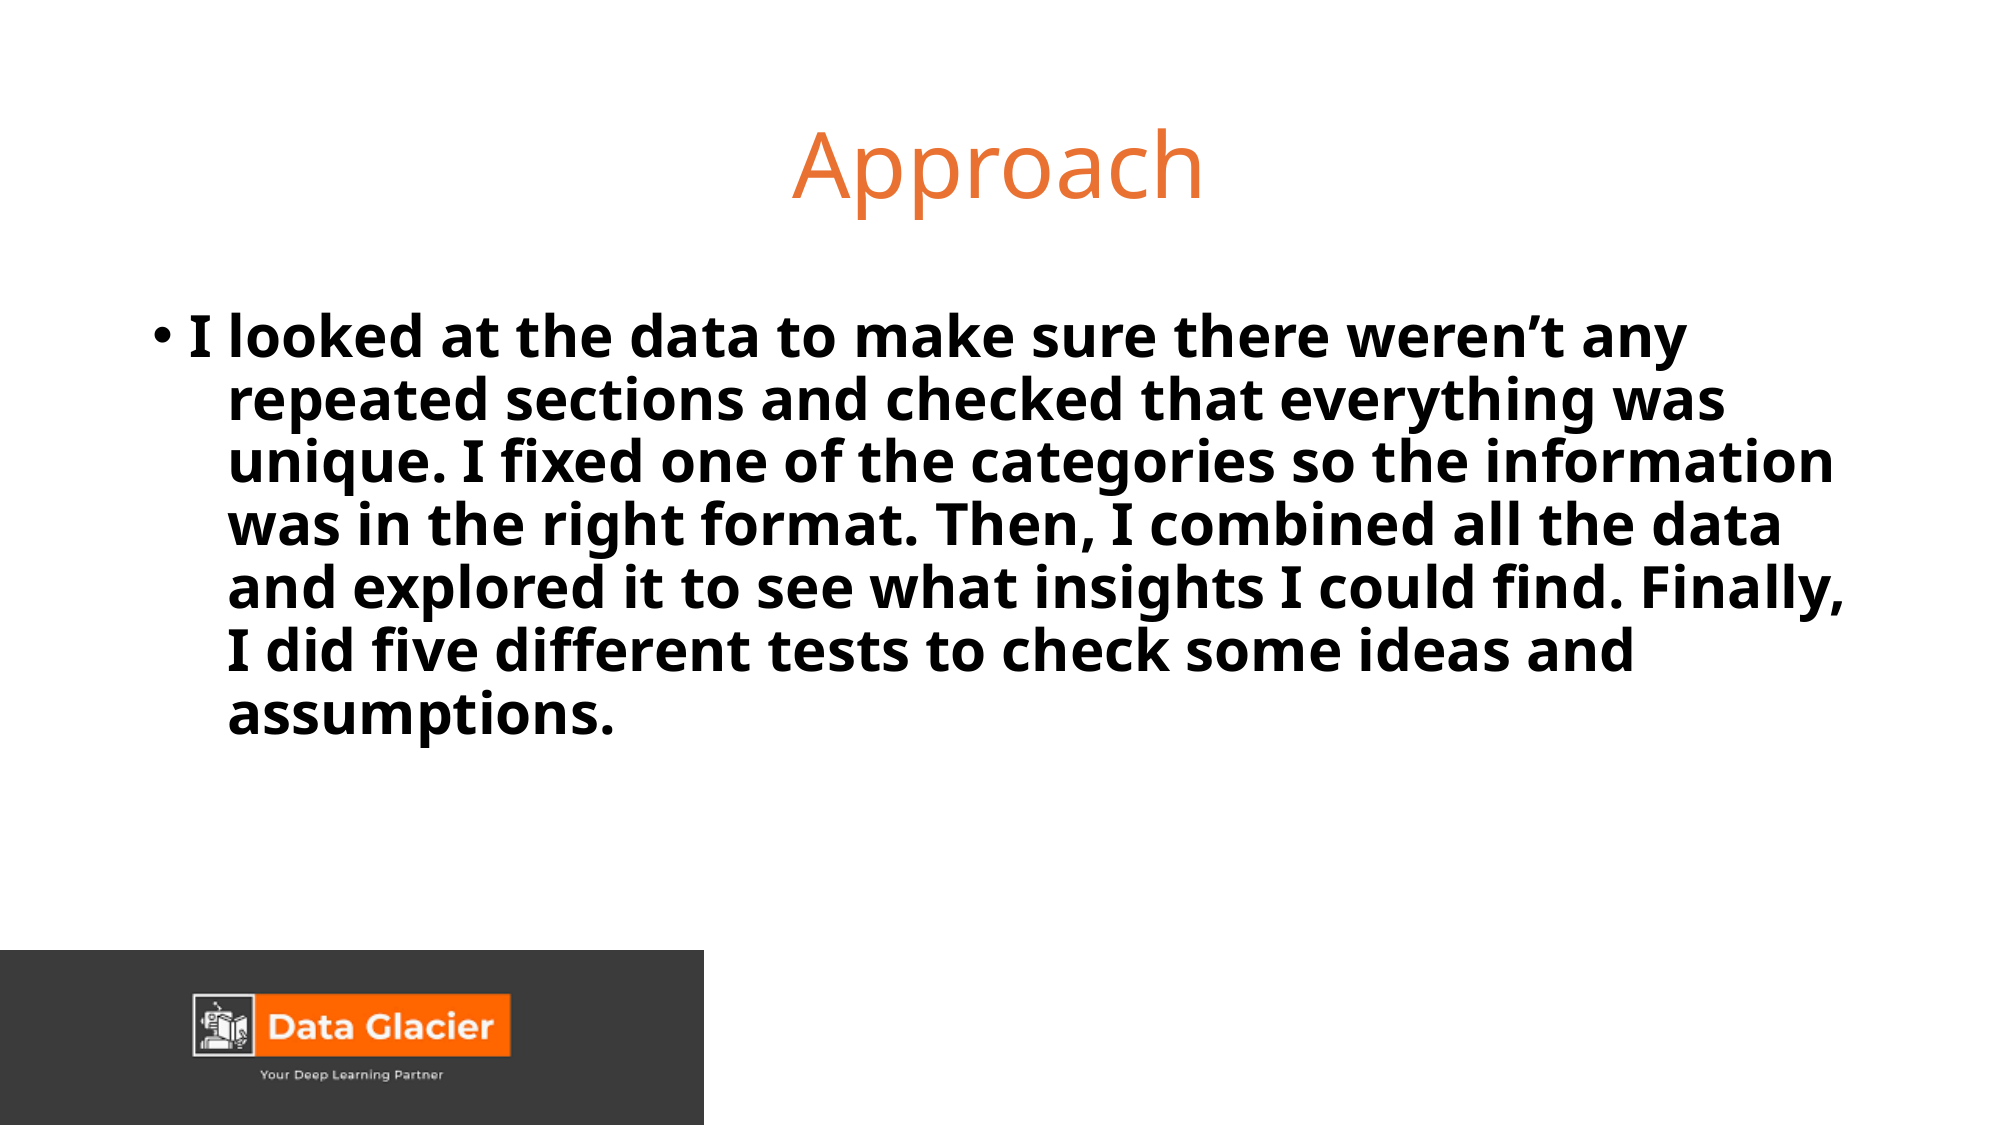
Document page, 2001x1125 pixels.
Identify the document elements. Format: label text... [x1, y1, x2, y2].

title Approach [137, 59, 1863, 278]
picture [0, 950, 704, 1125]
list I looked at the data to make sure there weren’t any repeated sections and checked that everything was unique. I fixed one of the categories so the information was in the right format. Then, I combined all the data and explored it to see what insights I could find. Finally, I did five different tests to check some ideas and assumptions. [137, 299, 1863, 1014]
